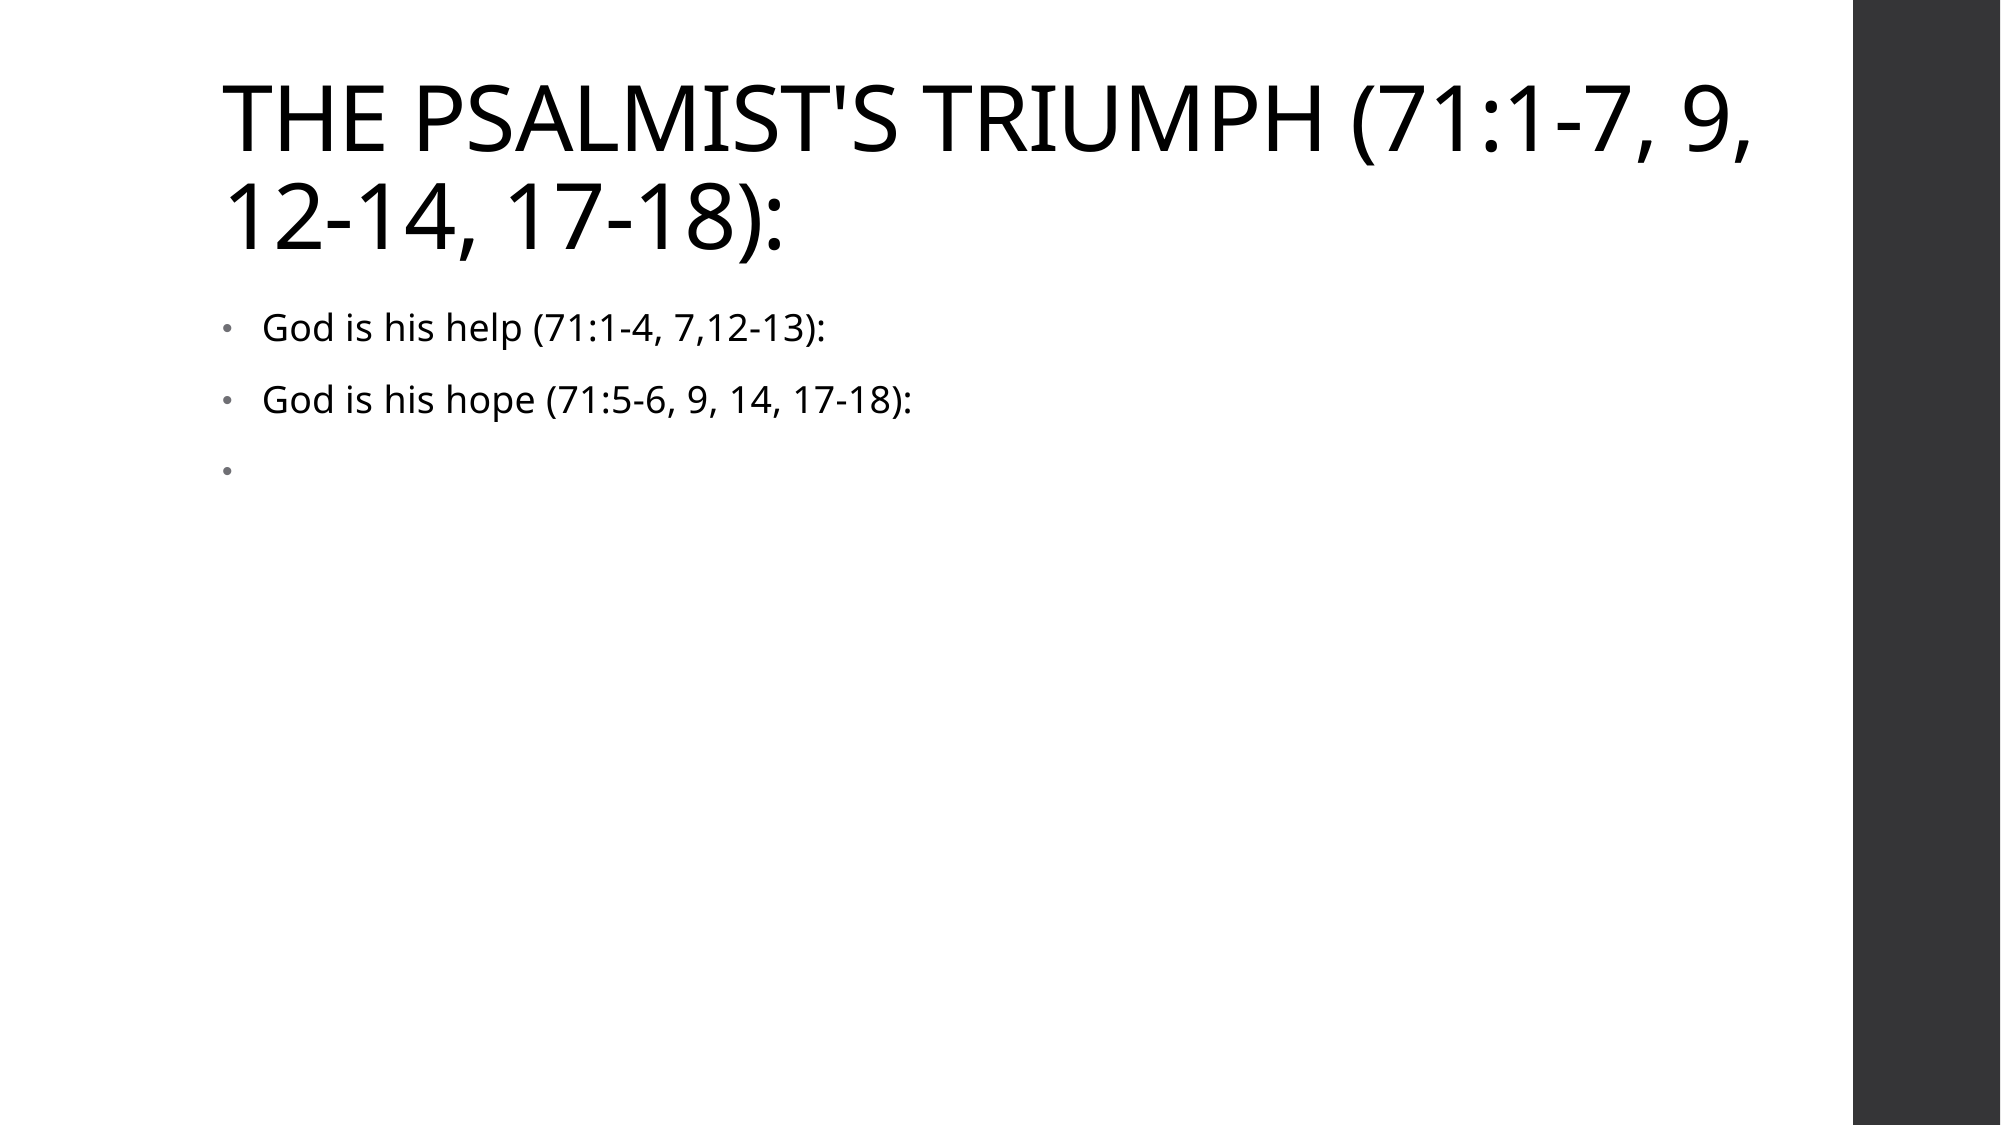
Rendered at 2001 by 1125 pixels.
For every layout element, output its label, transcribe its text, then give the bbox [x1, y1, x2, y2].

title THE PSALMIST'S TRIUMPH (71:1-7, 9, 12-14, 17-18): [206, 60, 1797, 278]
list God is his help (71:1-4, 7,12-13): God is his hope (71:5-6, 9, 14, 17-18): [206, 299, 1617, 1014]
